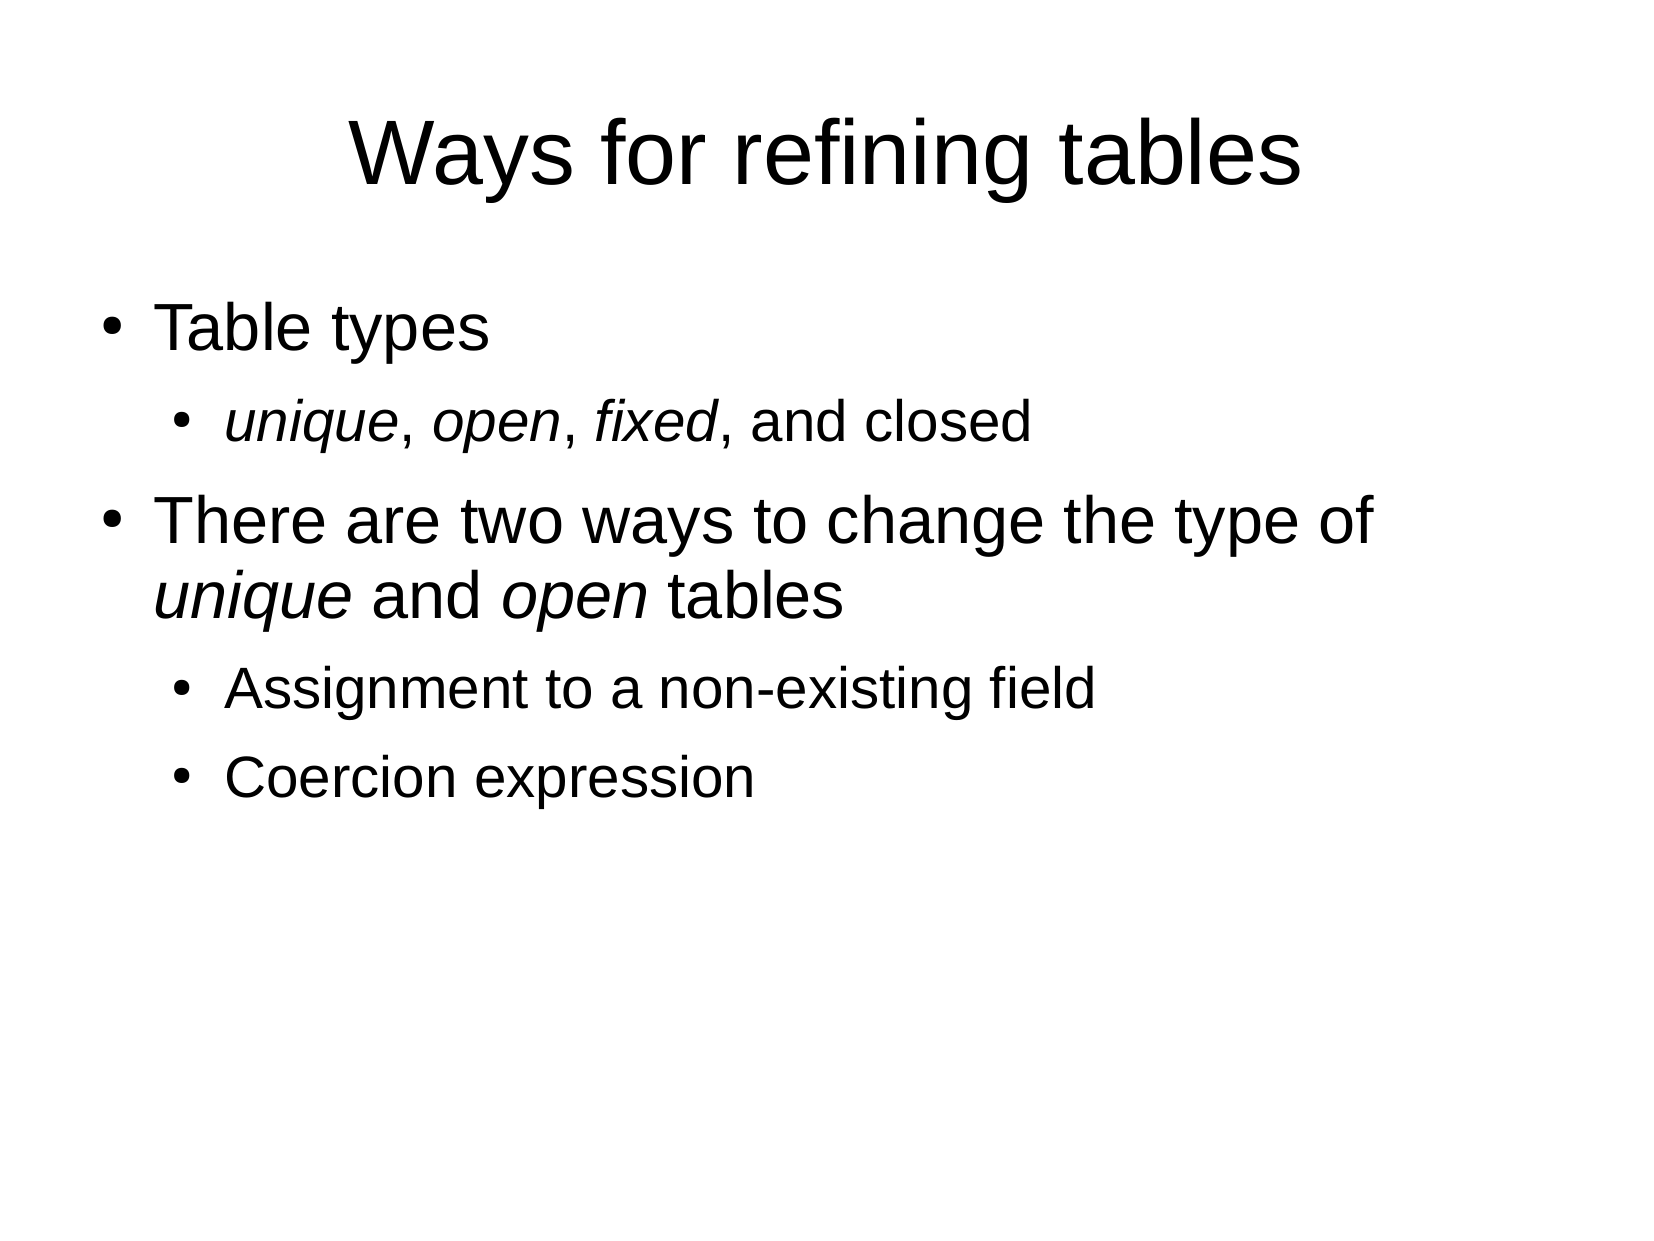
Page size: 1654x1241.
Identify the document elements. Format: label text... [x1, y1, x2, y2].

title Ways for refining tables [82, 49, 1571, 257]
list Table types unique, open, fixed, and closed There are two ways to change the type of unique and open tables Assignment to a non-existing field Coercion expression [82, 290, 1571, 1010]
